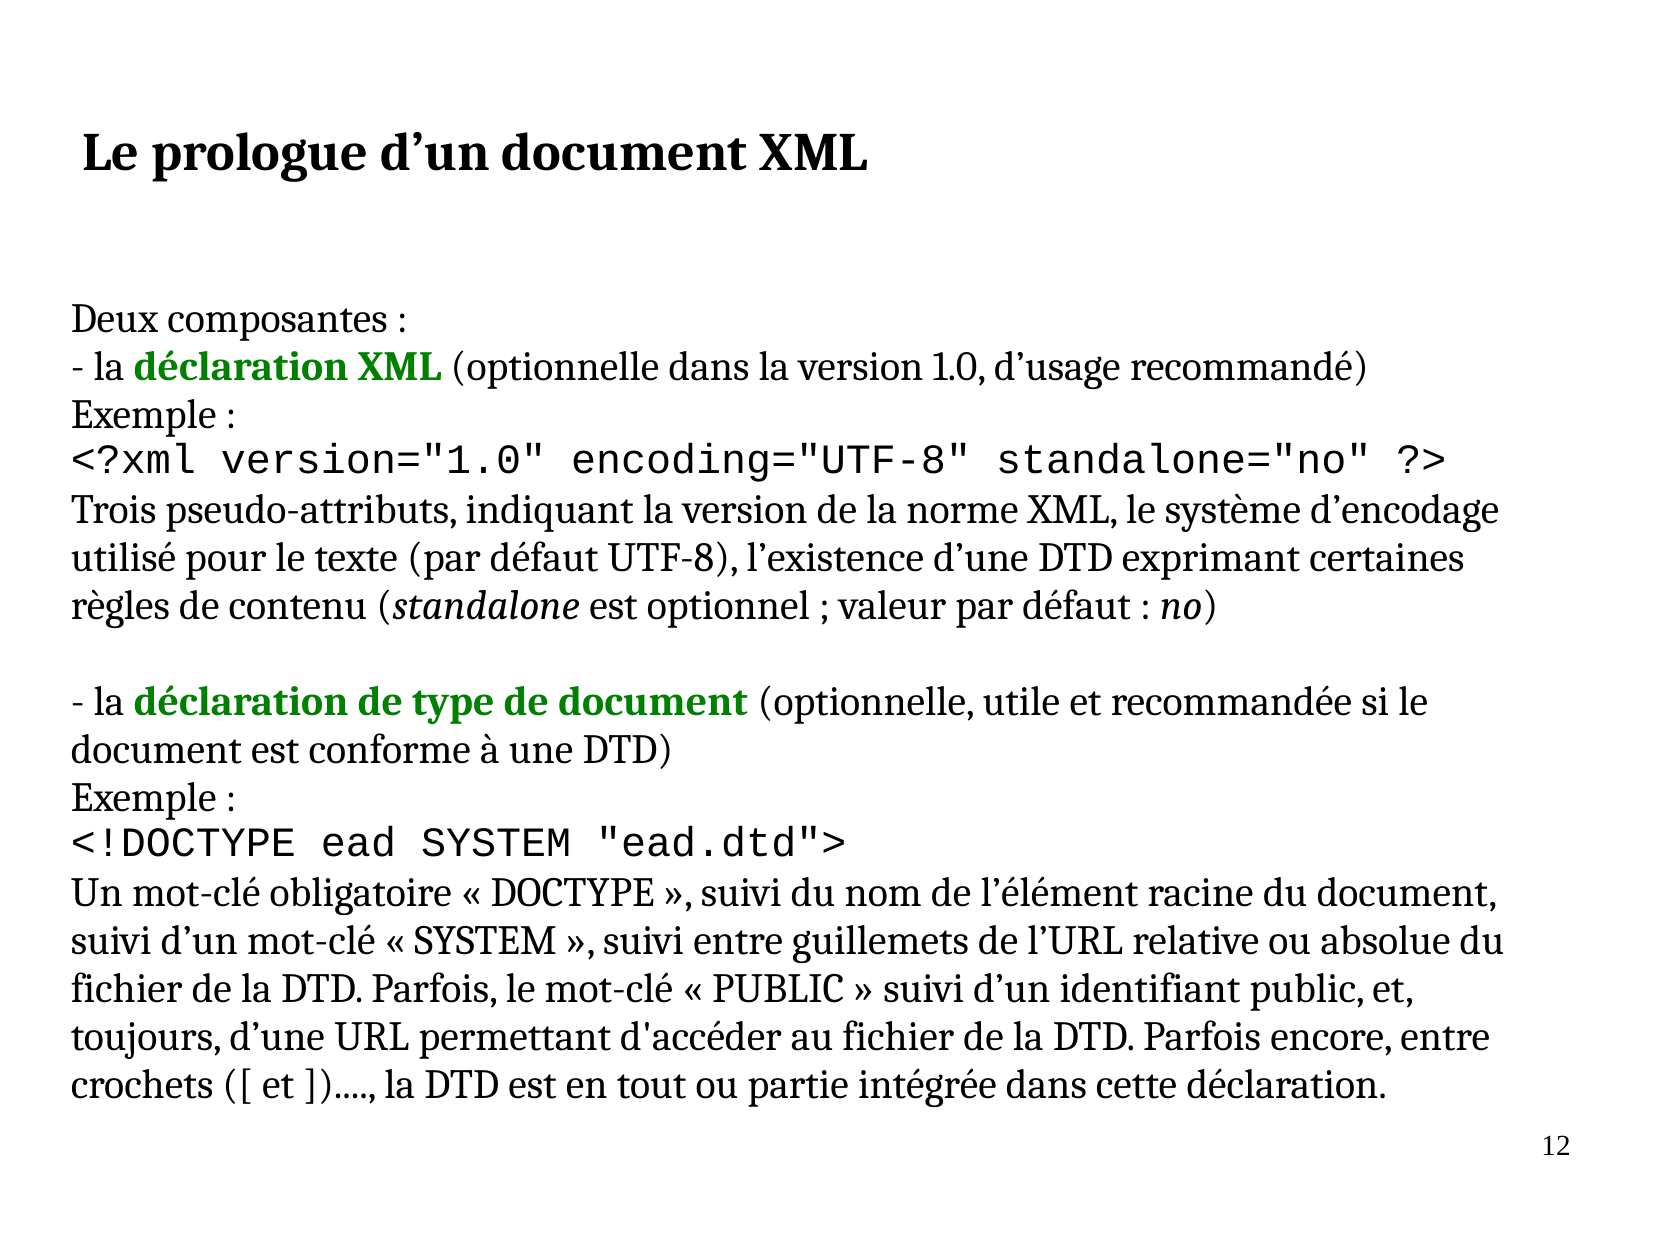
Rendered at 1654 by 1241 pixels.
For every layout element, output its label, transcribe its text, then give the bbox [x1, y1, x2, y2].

title Le prologue d’un document XML [82, 56, 1571, 250]
subtitle Deux composantes : - la déclaration XML (optionnelle dans la version 1.0, d’usage recommandé) Exemple : <?xml version="1.0" encoding="UTF-8" standalone="no" ?> Trois pseudo-attributs, indiquant la version de la norme XML, le système d’encodage utilisé pour le texte (par défaut UTF-8), l’existence d’une DTD exprimant certaines règles de contenu (standalone est optionnel ; valeur par défaut : no) - la déclaration de type de document (optionnelle, utile et recommandée si le document est conforme à une DTD) Exemple : <!DOCTYPE ead SYSTEM "ead.dtd"> Un mot-clé obligatoire « DOCTYPE », suivi du nom de l’élément racine du document, suivi d’un mot-clé « SYSTEM », suivi entre guillemets de l’URL relative ou absolue du fichier de la DTD. Parfois, le mot-clé « PUBLIC » suivi d’un identifiant public, et, toujours, d’une URL permettant d'accéder au fichier de la DTD. Parfois encore, entre crochets ([ et ])...., la DTD est en tout ou partie intégrée dans cette déclaration. [70, 265, 1560, 1139]
